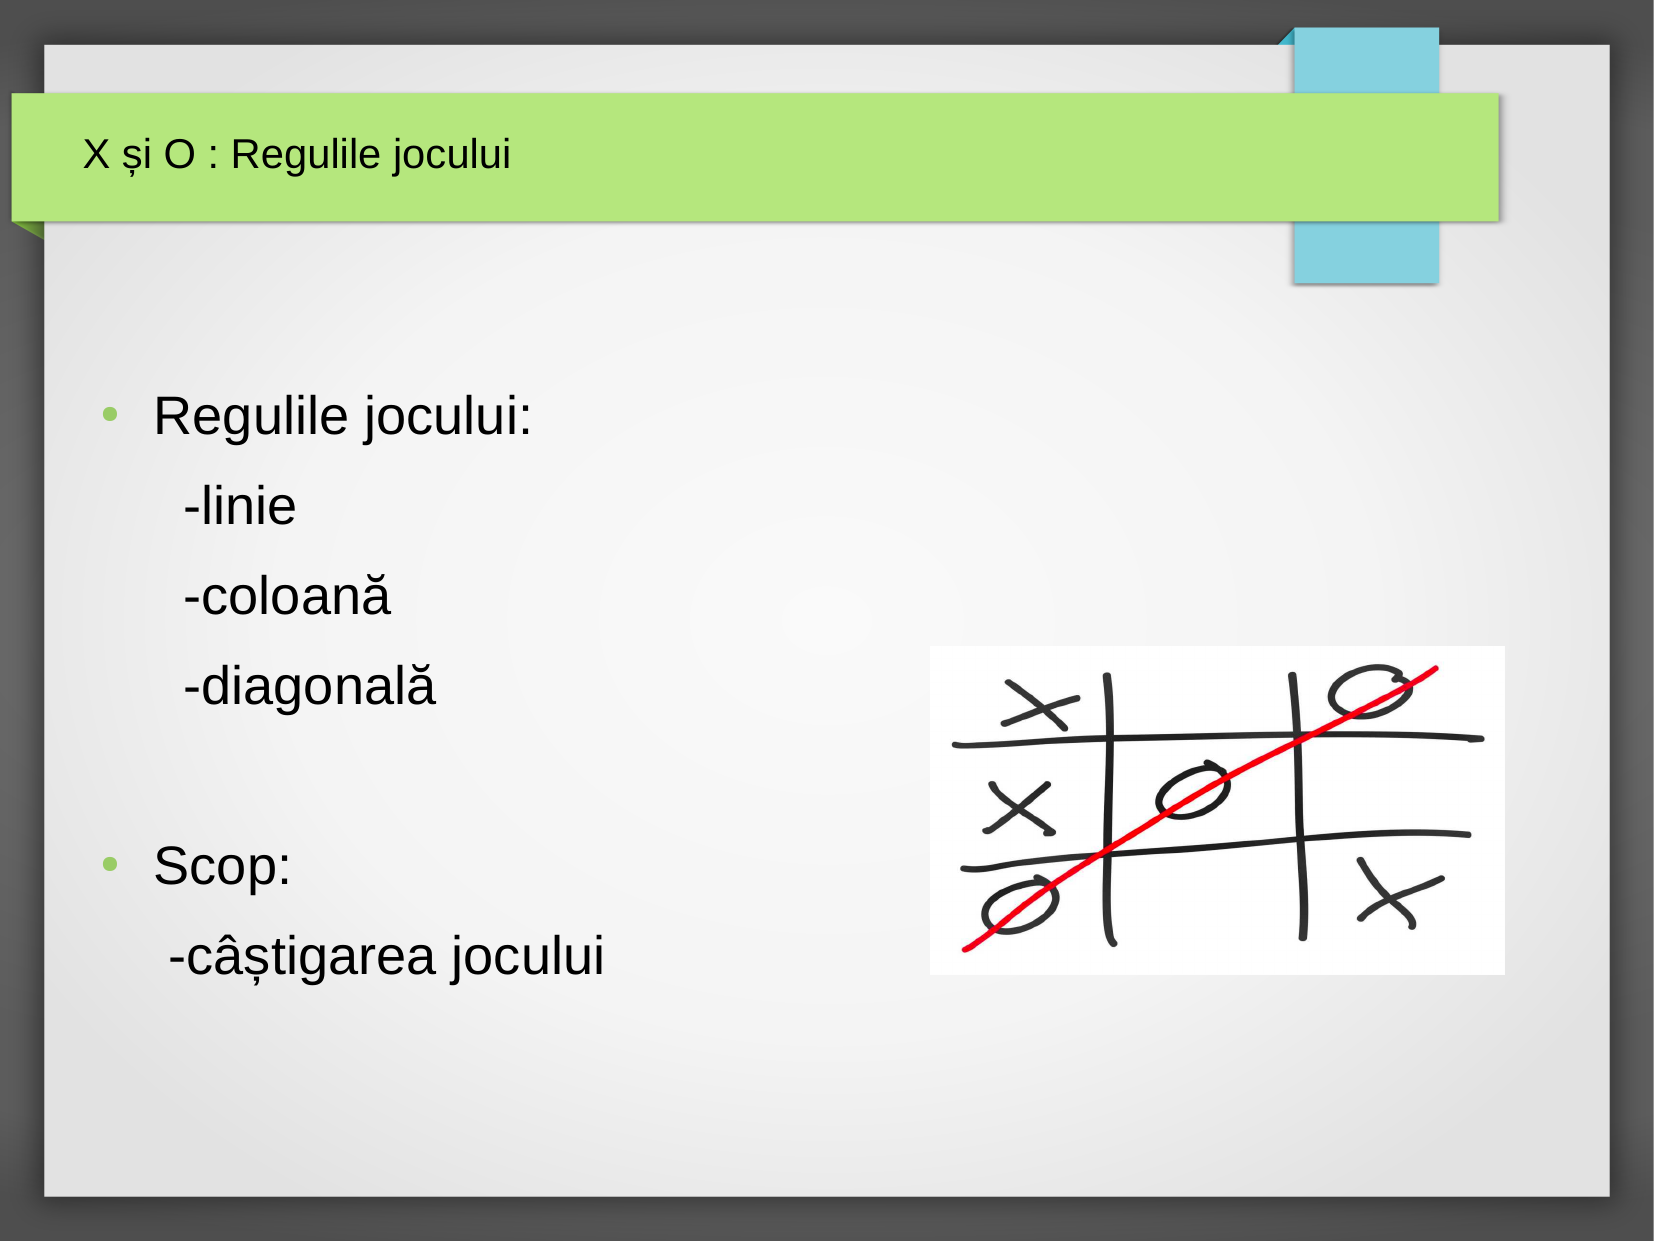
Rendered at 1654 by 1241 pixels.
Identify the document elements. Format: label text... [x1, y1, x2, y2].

title X și O : Regulile jocului [82, 94, 1264, 213]
picture [0, 0, 1654, 1241]
list Regulile jocului: -linie -coloană -diagonală Scop: -câștigarea jocului [82, 295, 1571, 1015]
